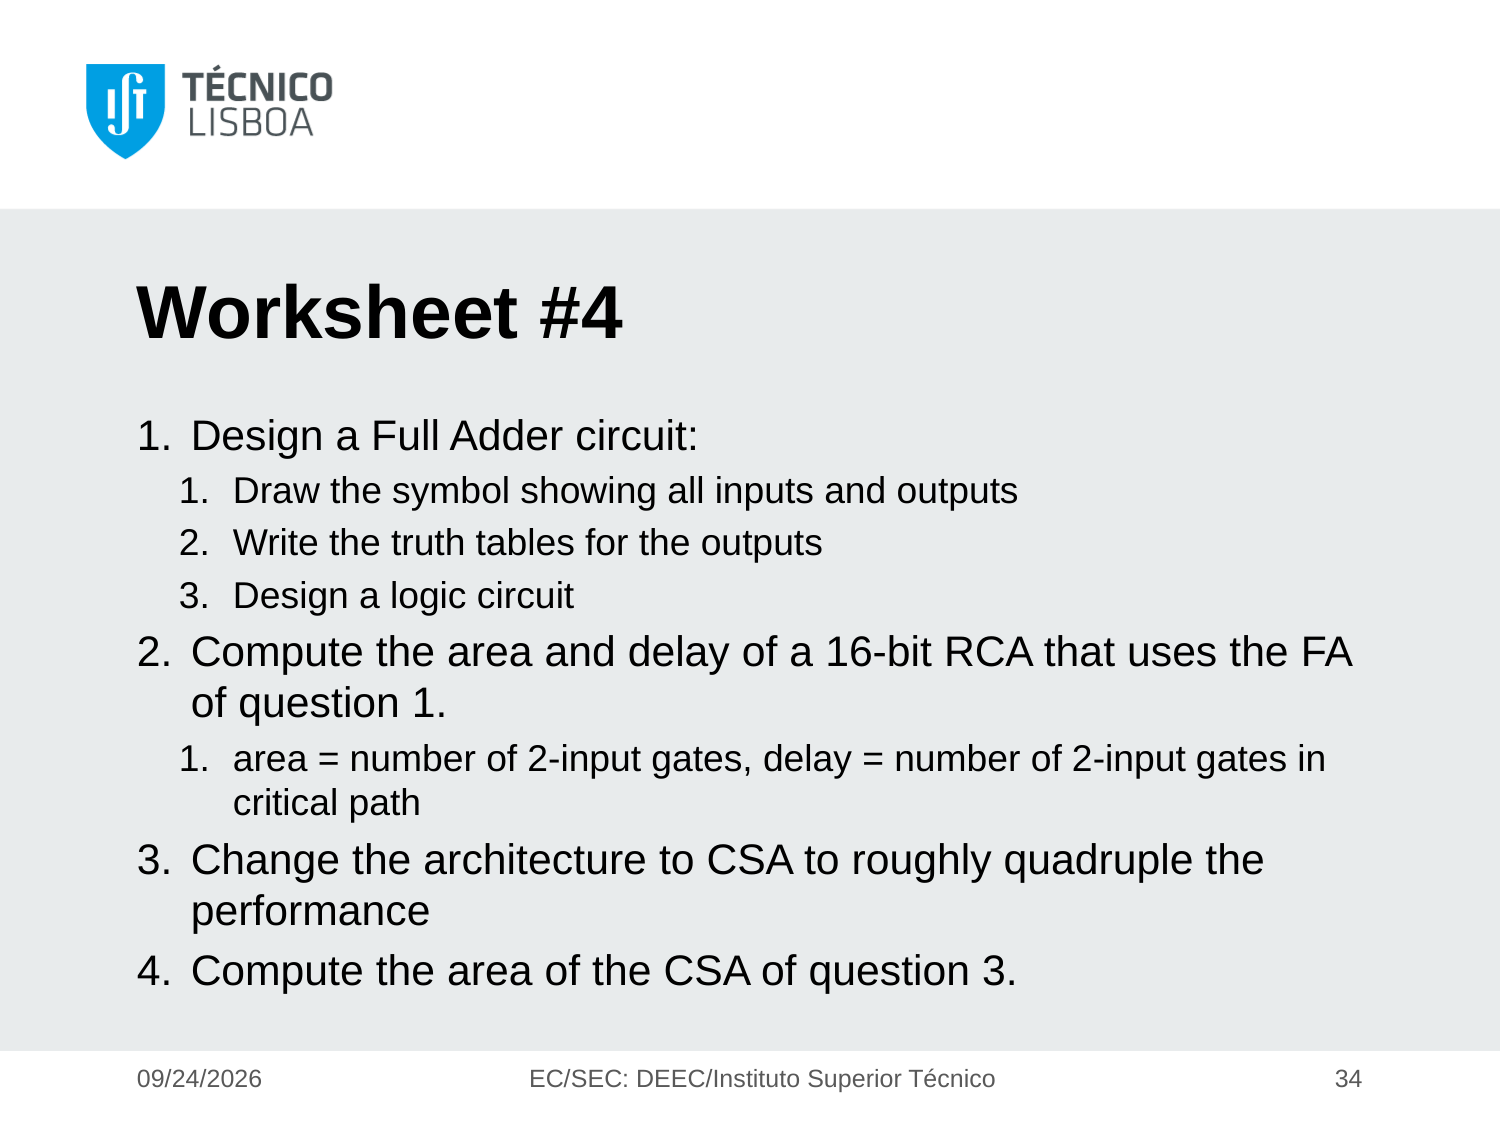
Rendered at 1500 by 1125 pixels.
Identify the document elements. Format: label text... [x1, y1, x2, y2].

slide_number 10/08/2018 [121, 1052, 425, 1103]
slide_number <number> [1077, 1052, 1378, 1103]
title Worksheet #4 [121, 237, 1378, 381]
list Design a Full Adder circuit: Draw the symbol showing all inputs and outputs Write the truth tables for the outputs Design a logic circuit Compute the area and delay of a 16-bit RCA that uses the FA of question 1. area = number of 2-input gates, delay = number of 2-input gates in critical path Change the architecture to CSA to roughly quadruple the performance Compute the area of the CSA of question 3. [121, 400, 1378, 1005]
picture [0, 0, 1500, 1125]
footer EC/SEC: DEEC/Instituto Superior Técnico [512, 1052, 1021, 1103]
